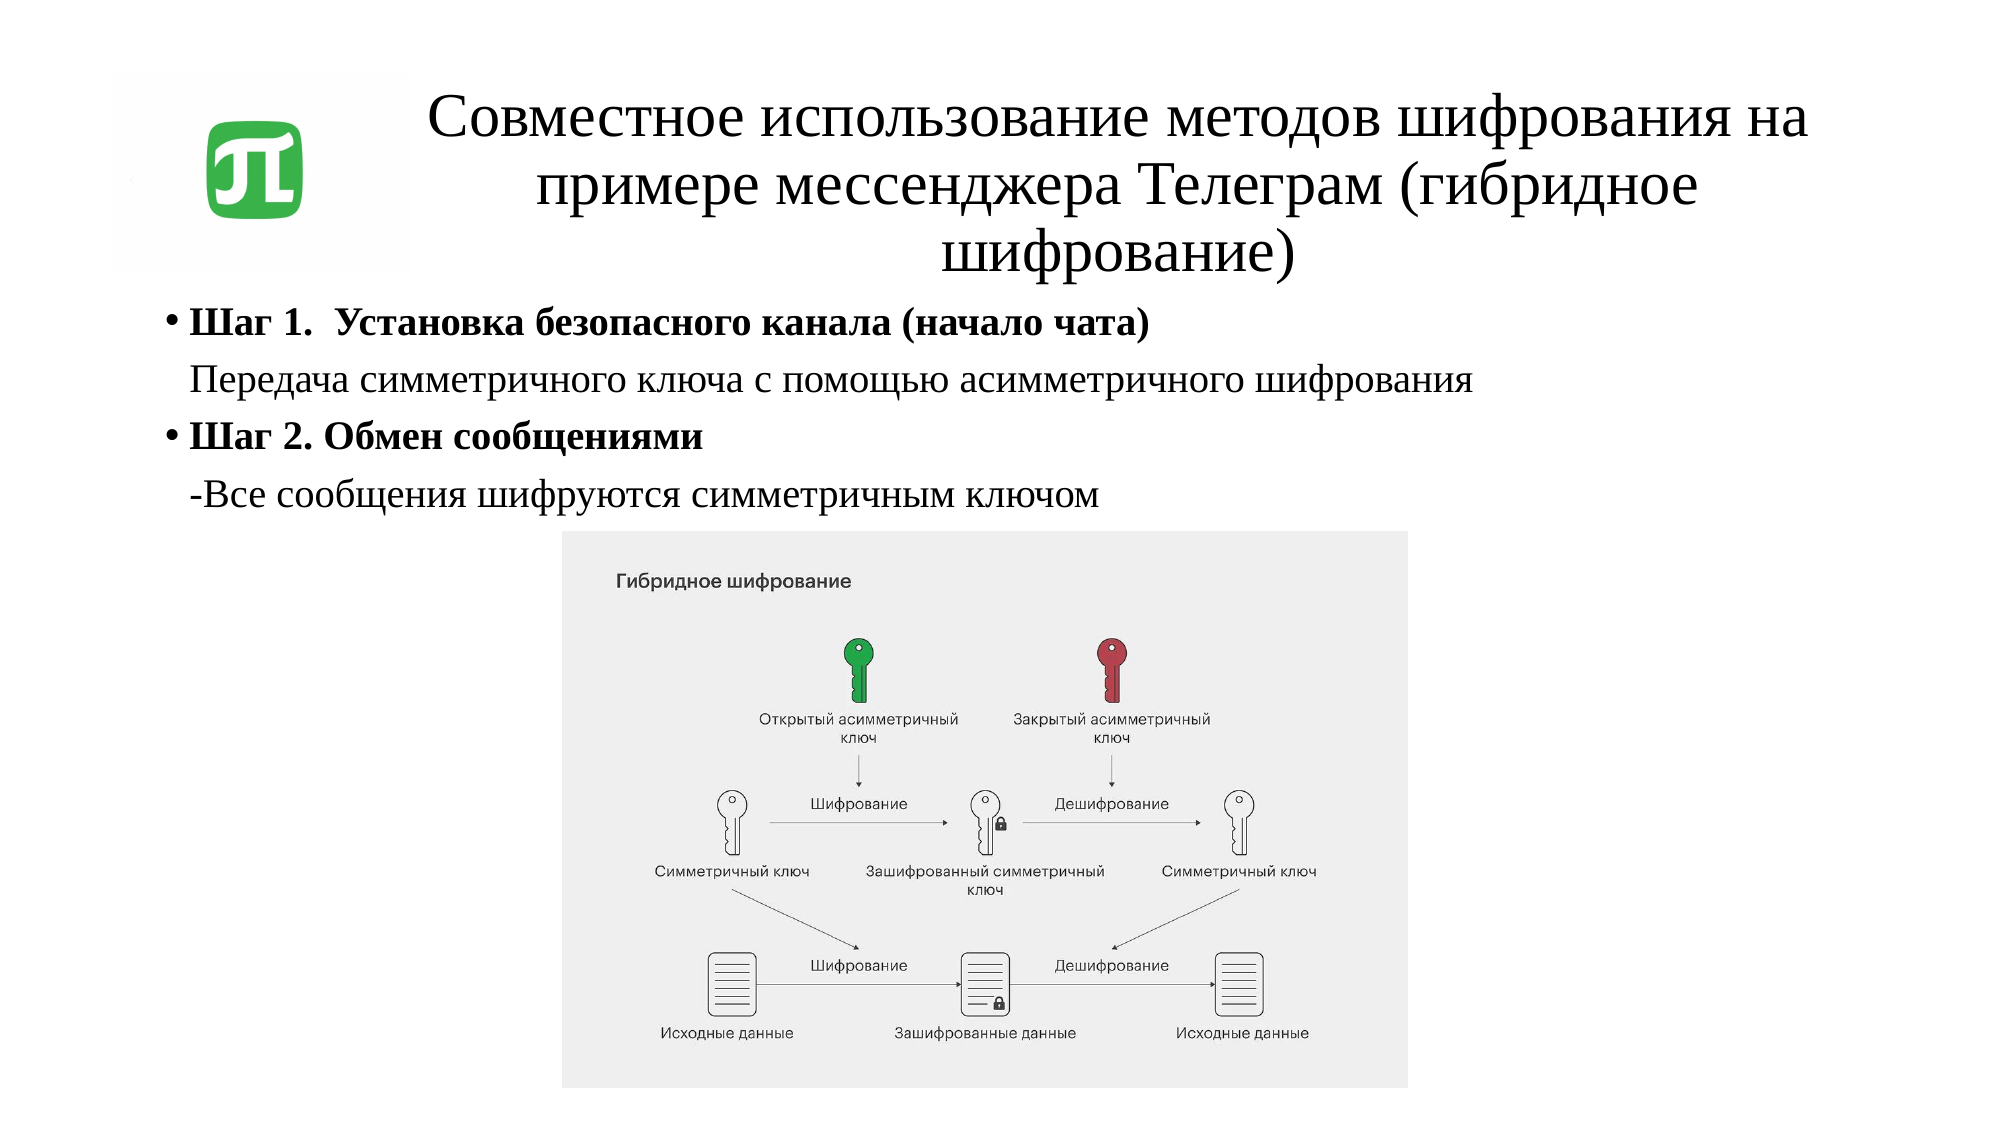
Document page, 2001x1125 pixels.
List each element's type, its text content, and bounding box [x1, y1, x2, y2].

picture [562, 531, 1408, 1088]
title Совместное использование методов шифрования на примере мессенджера Телеграм (гибридное шифрование) [375, 75, 1863, 292]
picture [112, 74, 413, 276]
list Шаг 1. Установка безопасного канала (начало чата) Передача симметричного ключа с помощью асимметричного шифрования Шаг 2. Обмен сообщениями -Все сообщения шифруются симметричным ключом [150, 292, 1876, 526]
